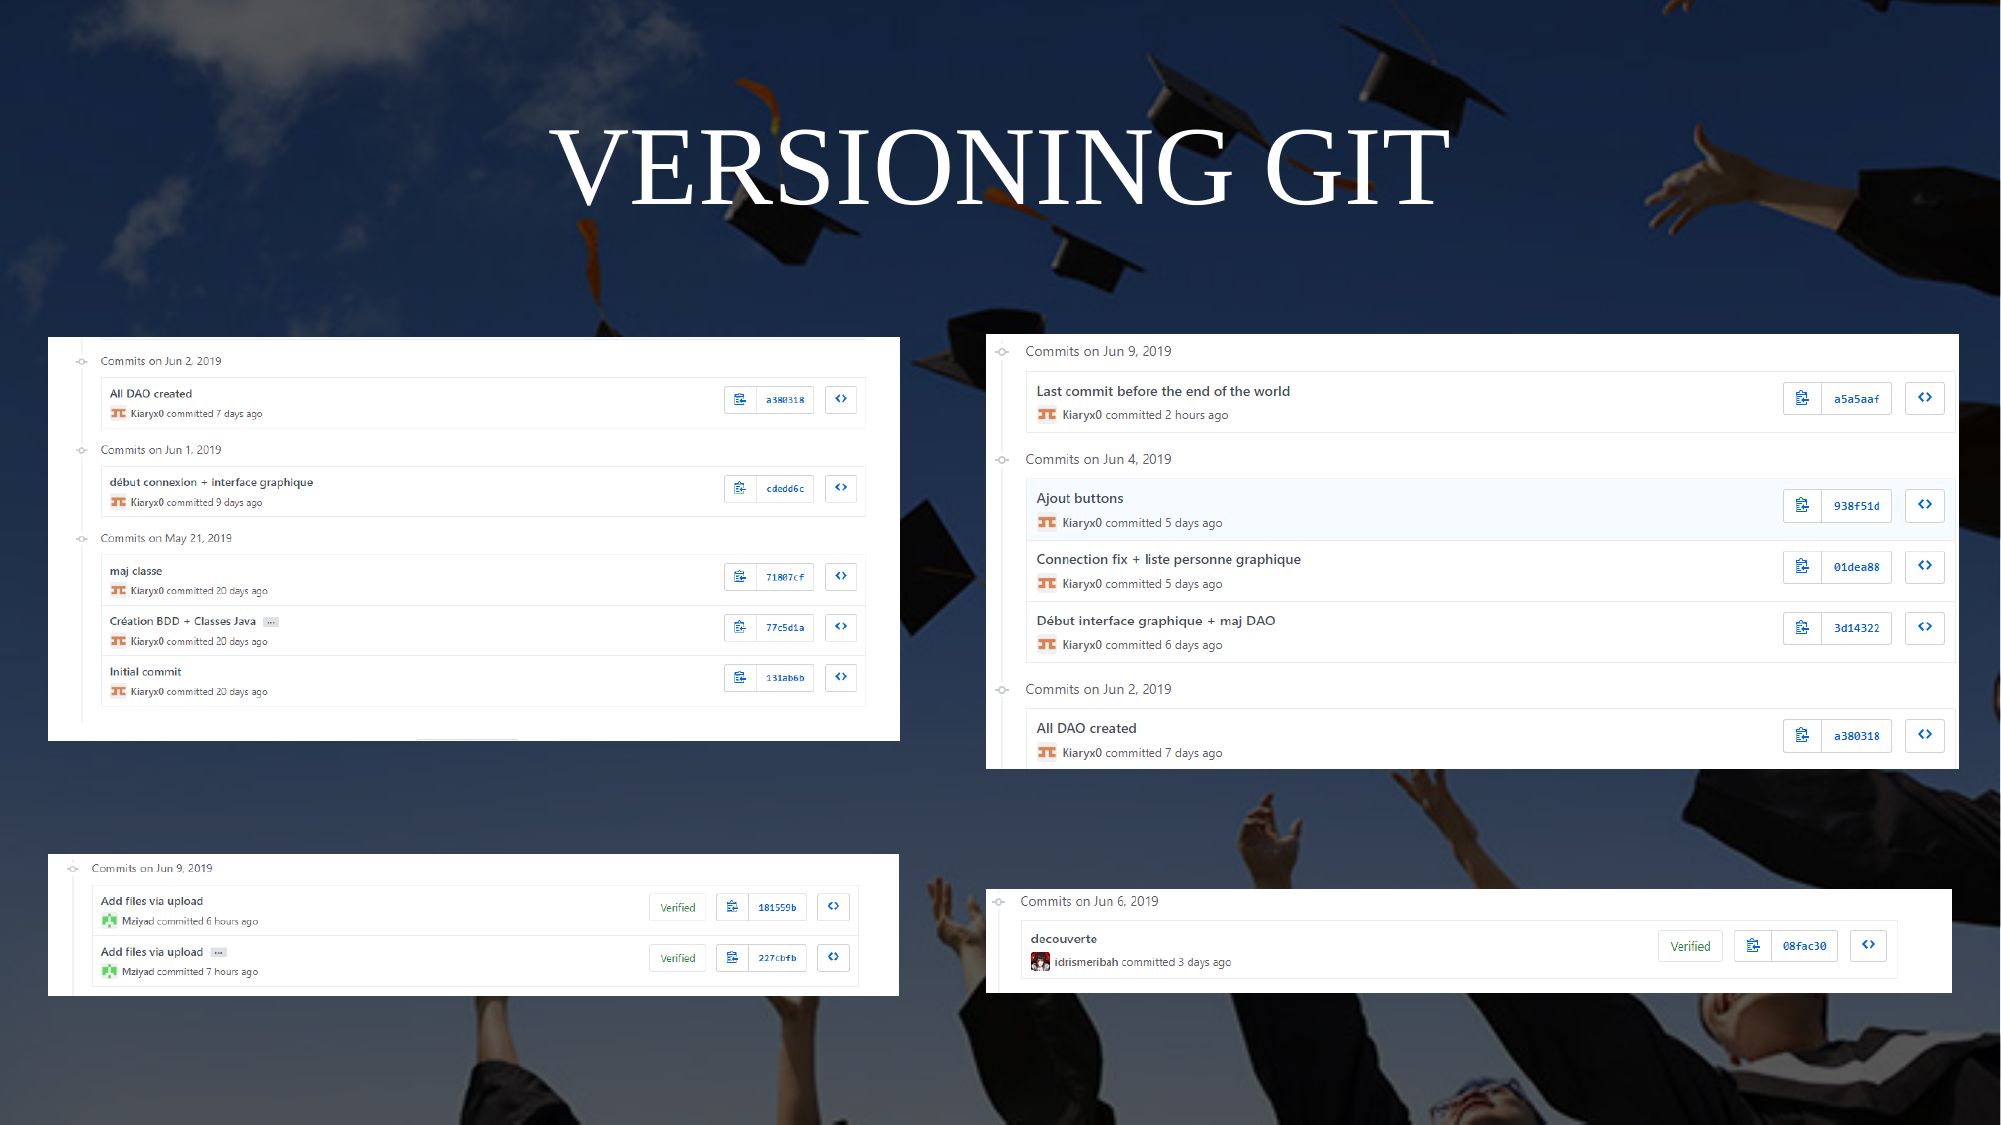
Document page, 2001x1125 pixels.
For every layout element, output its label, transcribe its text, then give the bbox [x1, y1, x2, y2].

picture [0, 0, 2000, 1125]
title VERSIONING GIT [137, 59, 1863, 278]
